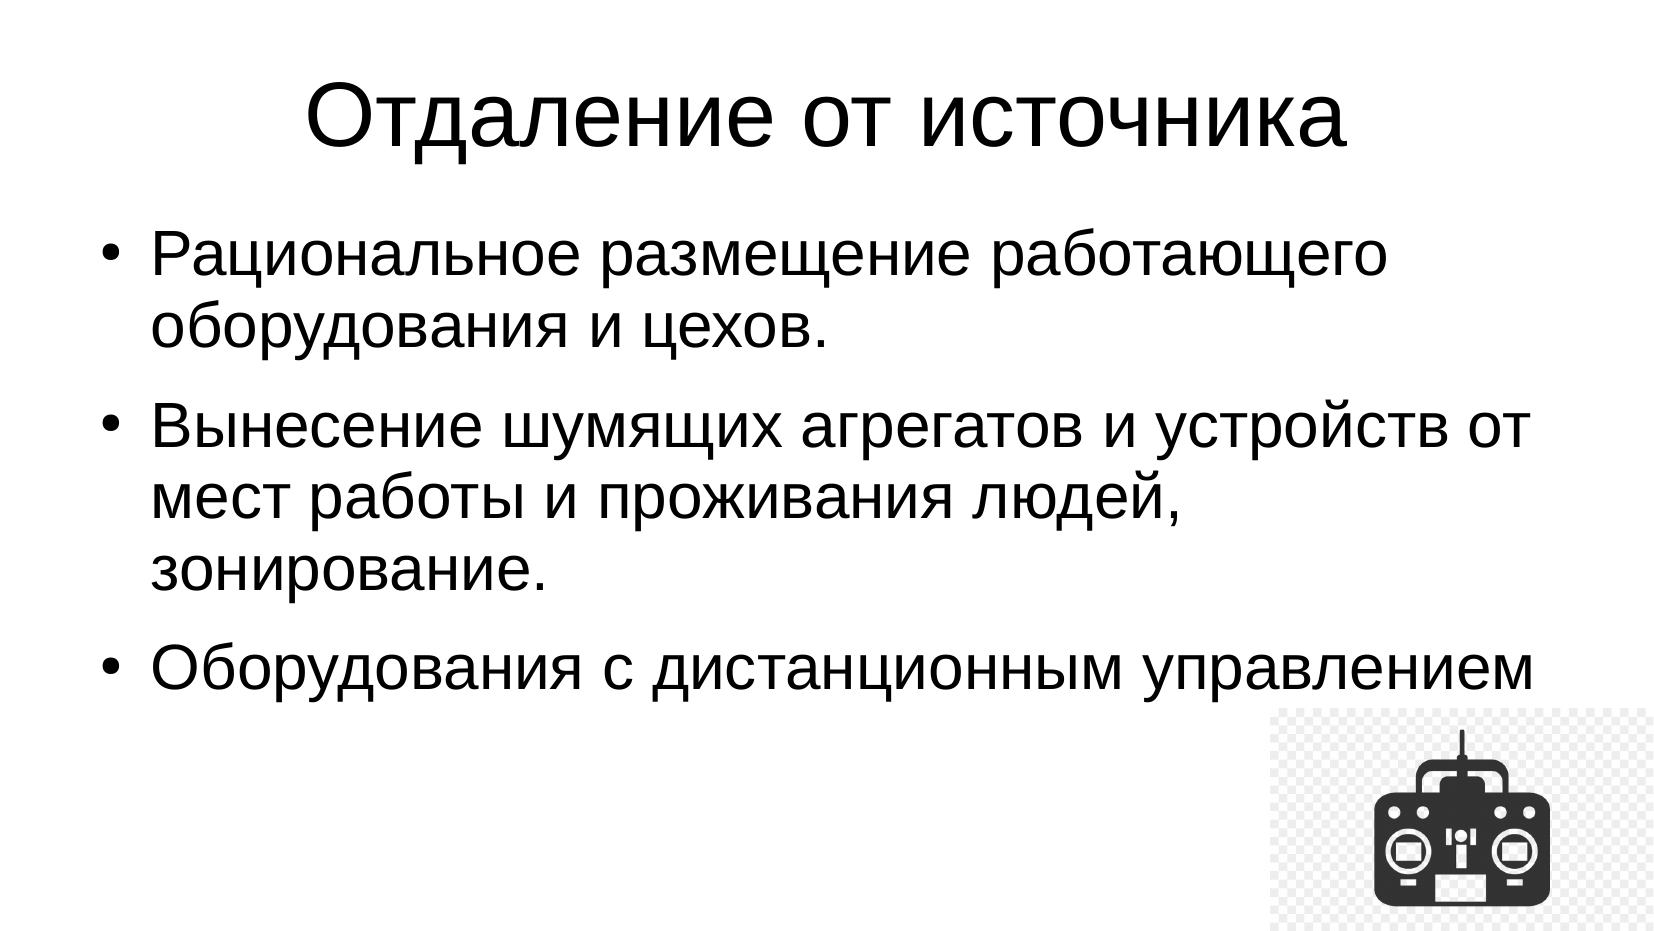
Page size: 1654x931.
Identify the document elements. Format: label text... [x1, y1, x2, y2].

picture [1270, 708, 1654, 931]
title Отдаление от источника [82, 37, 1571, 193]
list Рациональное размещение работающего оборудования и цехов. Вынесение шумящих агрегатов и устройств от мест работы и проживания людей, зонирование. Оборудования с дистанционным управлением [82, 217, 1571, 758]
